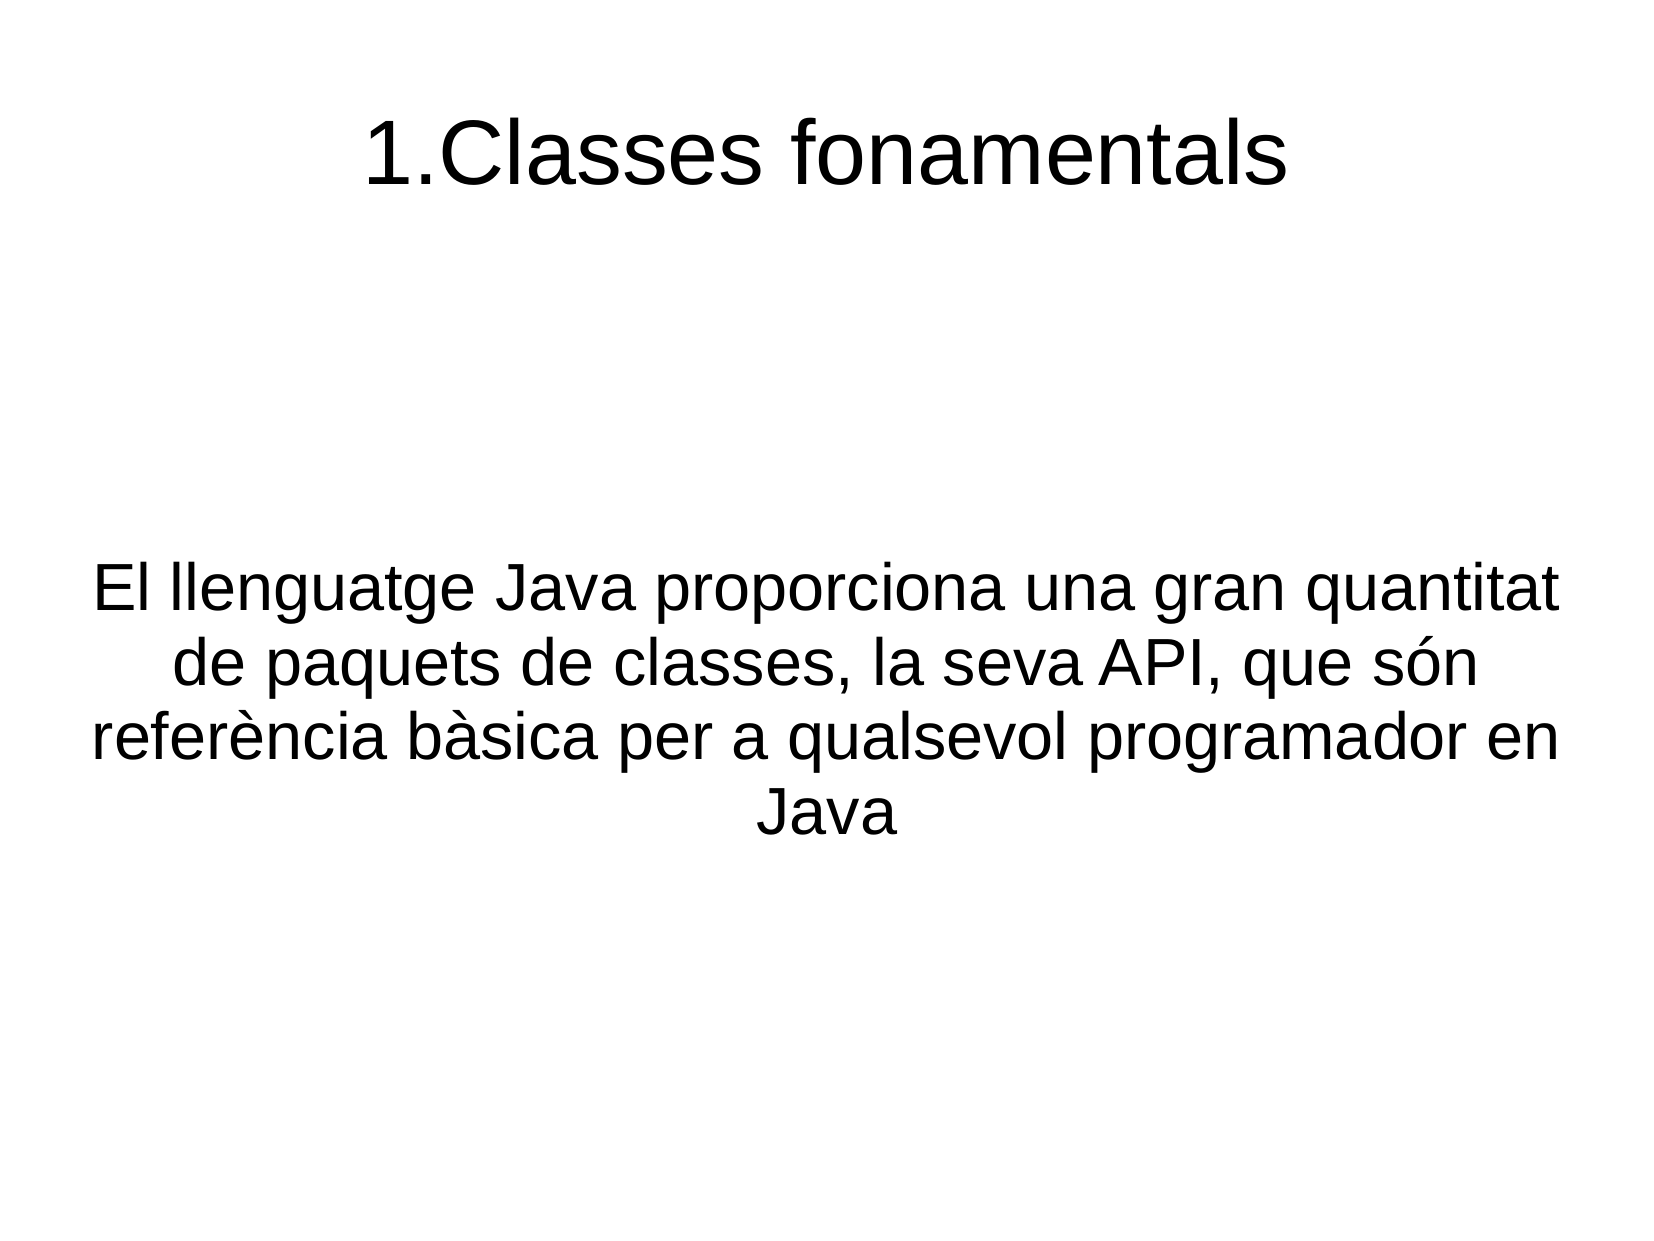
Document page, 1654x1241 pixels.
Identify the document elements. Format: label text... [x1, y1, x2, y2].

subtitle El llenguatge Java proporciona una gran quantitat de paquets de classes, la seva API, que són referència bàsica per a qualsevol programador en Java [82, 290, 1571, 1109]
title 1.Classes fonamentals [82, 49, 1571, 257]
